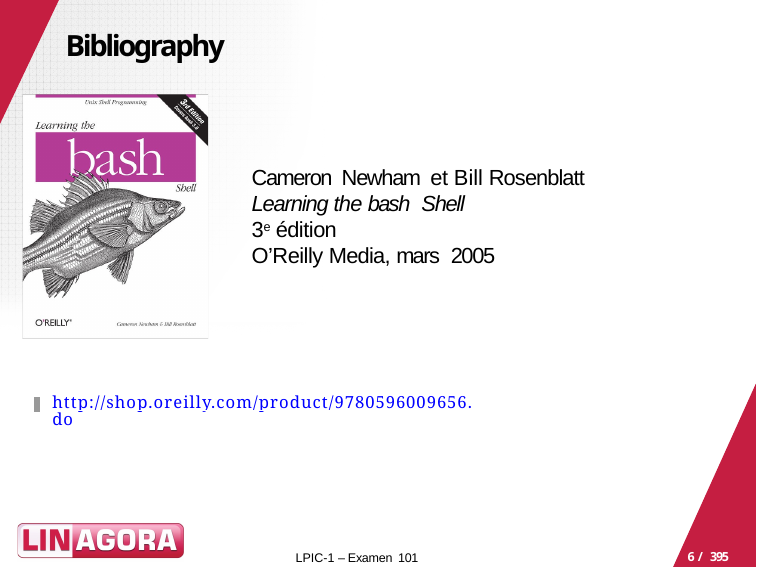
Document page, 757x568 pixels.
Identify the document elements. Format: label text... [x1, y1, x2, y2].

text_box Bibliography [63, 26, 697, 103]
text_box <number> / 395 [683, 549, 747, 568]
text_box [17, 520, 184, 562]
text_box LPIC-1 – Examen 101 [293, 549, 420, 568]
text_box [22, 94, 209, 339]
text_box Cameron Newham et Bill Rosenblatt Learning the bash Shell 3e édition O’Reilly Media, mars 2005 [32, 103, 724, 478]
text_box http://shop.oreilly.com/product/9780596009656.do [50, 392, 478, 414]
picture [0, 0, 352, 352]
